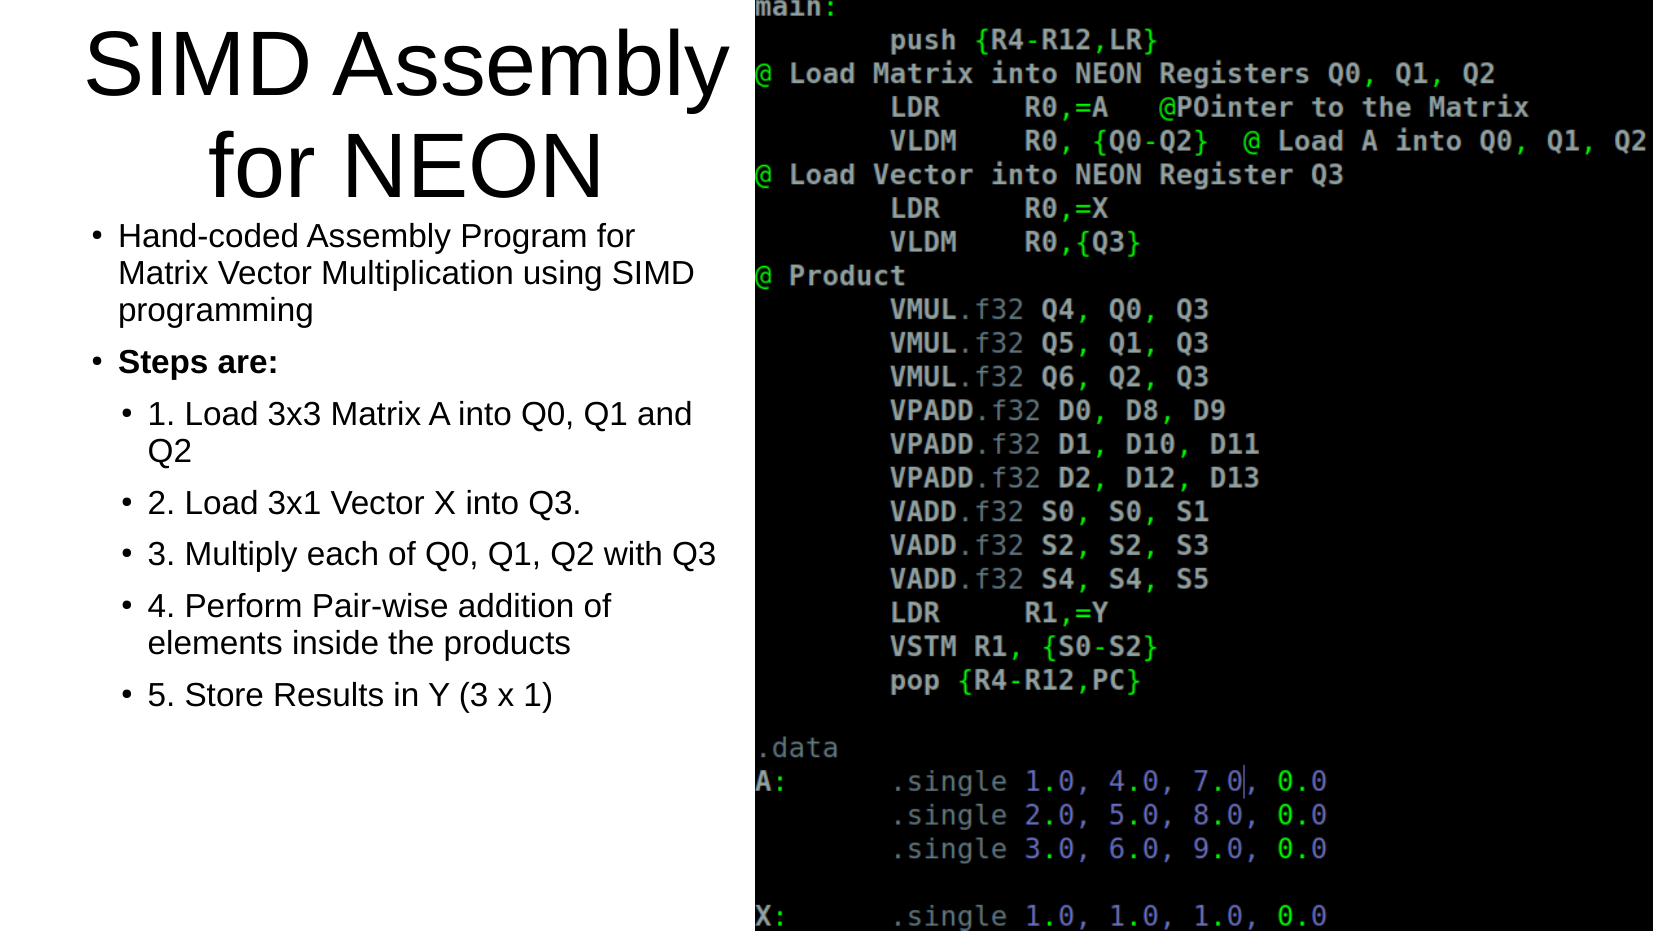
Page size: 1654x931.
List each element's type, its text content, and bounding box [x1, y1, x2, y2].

title SIMD Assembly for NEON [82, 12, 733, 217]
list Hand-coded Assembly Program for Matrix Vector Multiplication using SIMD programming Steps are: 1. Load 3x3 Matrix A into Q0, Q1 and Q2 2. Load 3x1 Vector X into Q3. 3. Multiply each of Q0, Q1, Q2 with Q3 4. Perform Pair-wise addition of elements inside the products 5. Store Results in Y (3 x 1) [82, 217, 733, 758]
picture [755, 0, 1653, 931]
